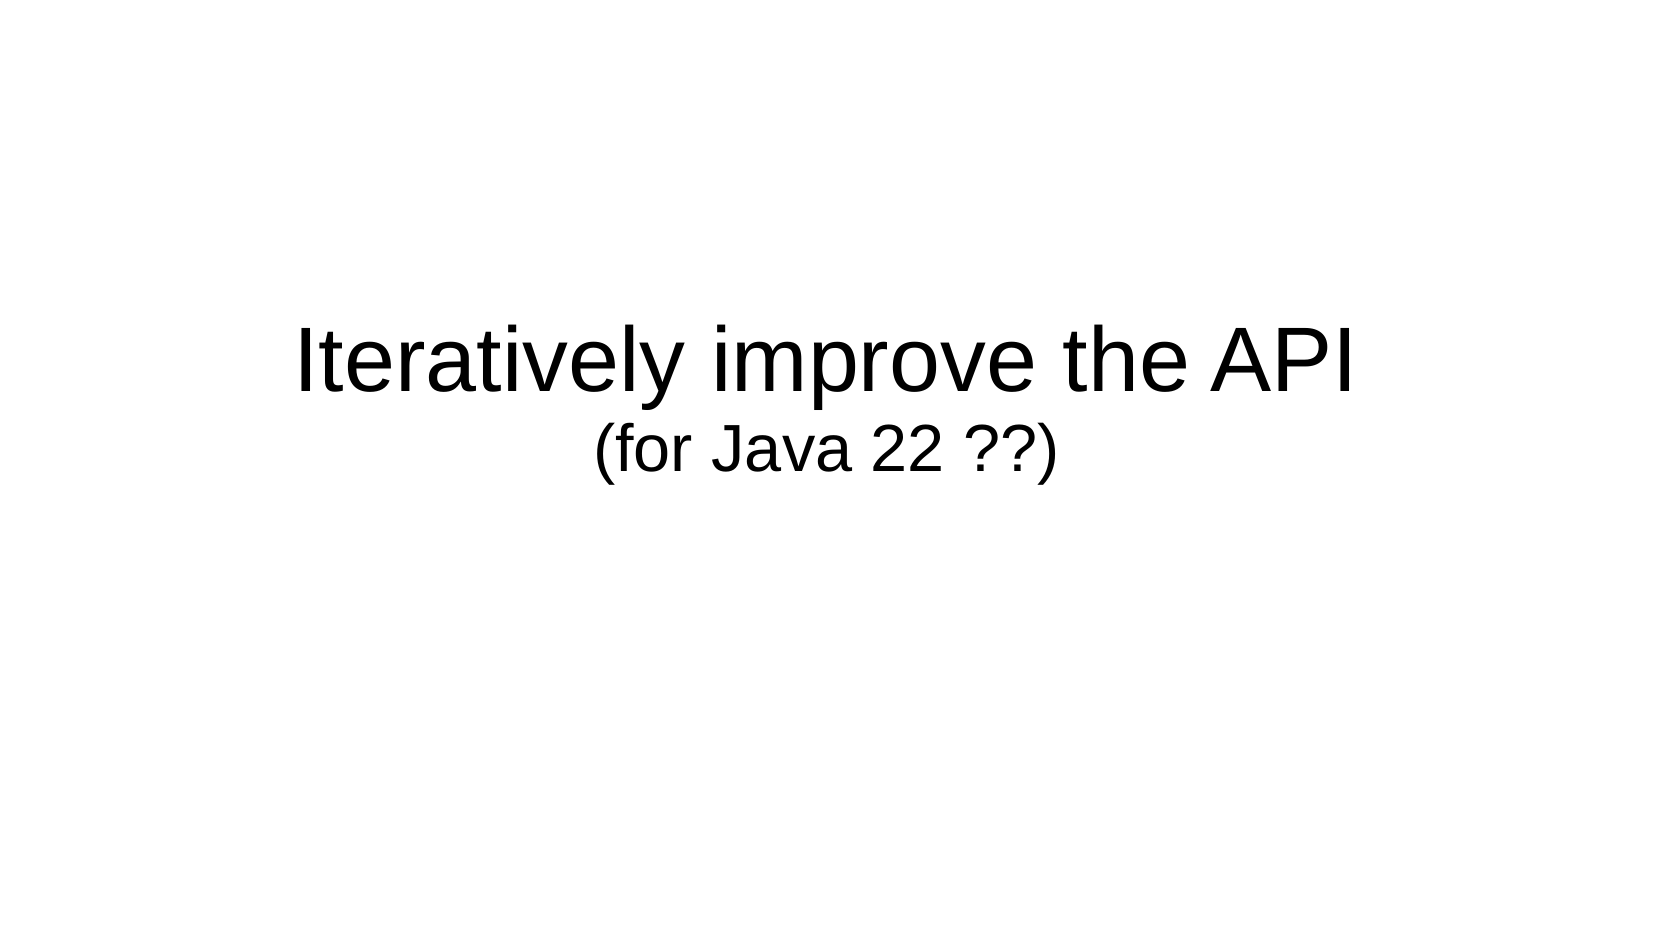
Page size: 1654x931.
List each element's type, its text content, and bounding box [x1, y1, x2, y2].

subtitle Iteratively improve the API (for Java 22 ??) [82, 37, 1571, 757]
